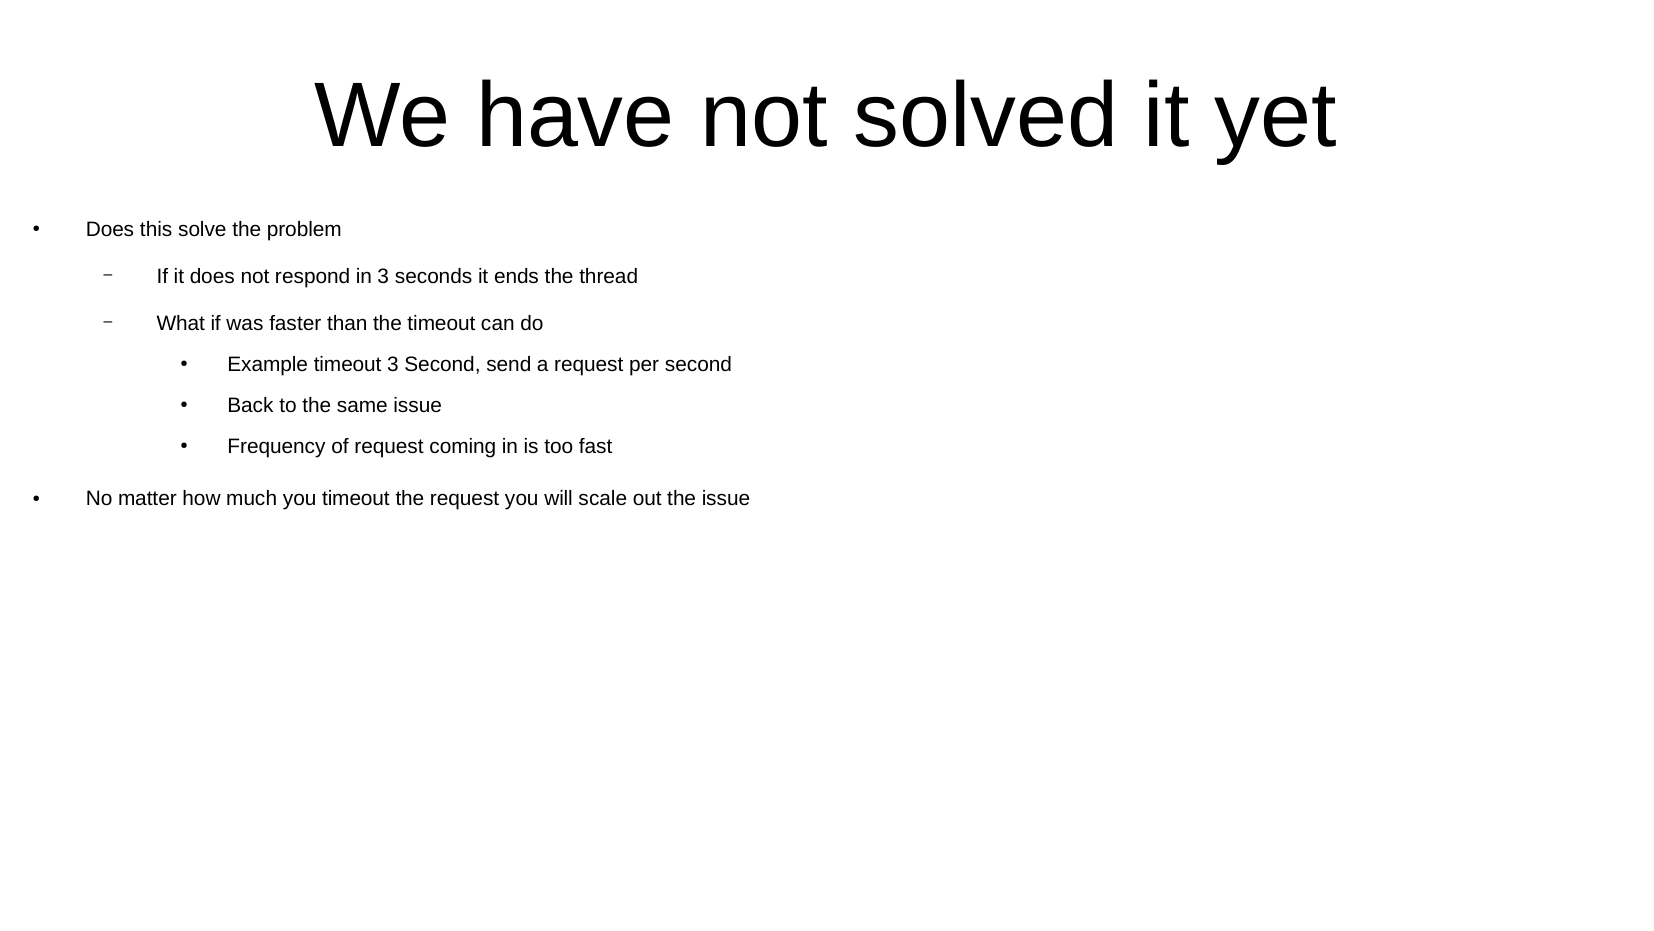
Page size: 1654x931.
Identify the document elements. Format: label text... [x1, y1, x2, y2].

list Does this solve the problem If it does not respond in 3 seconds it ends the thread What if was faster than the timeout can do Example timeout 3 Second, send a request per second Back to the same issue Frequency of request coming in is too fast No matter how much you timeout the request you will scale out the issue [15, 217, 1571, 901]
title We have not solved it yet [82, 37, 1571, 193]
